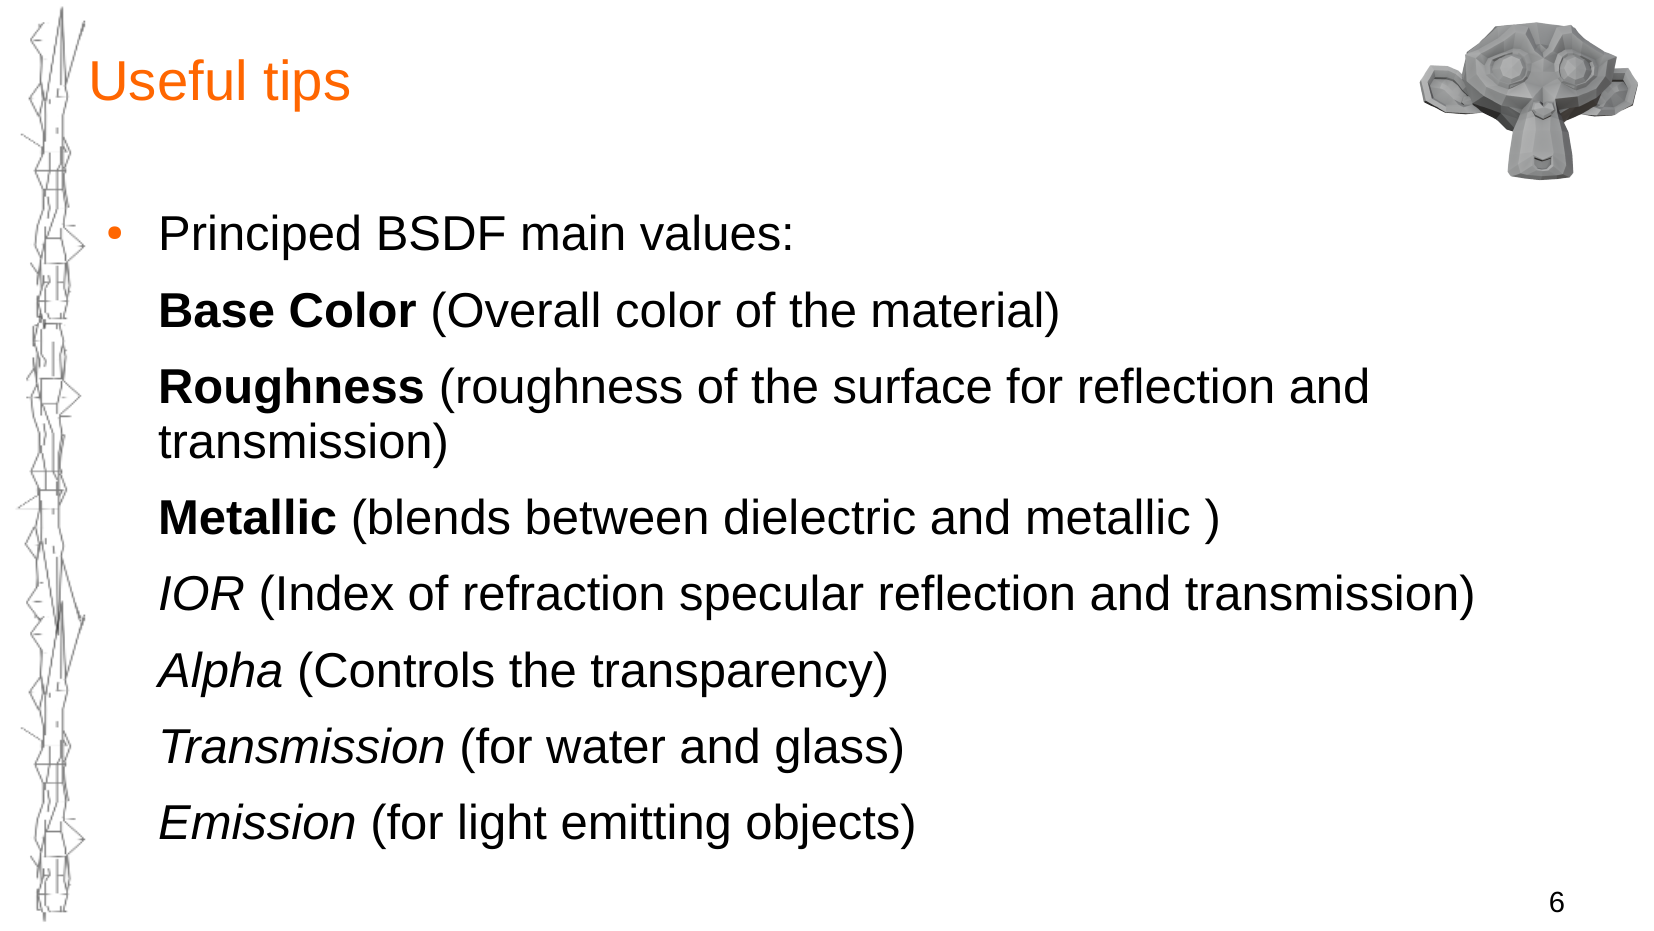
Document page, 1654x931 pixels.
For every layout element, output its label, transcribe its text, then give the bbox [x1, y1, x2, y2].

list Principed BSDF main values: Base Color (Overall color of the material) Roughness (roughness of the surface for reflection and transmission) Metallic (blends between dielectric and metallic ) IOR (Index of refraction specular reflection and transmission) Alpha (Controls the transparency) Transmission (for water and glass) Emission (for light emitting objects) [88, 206, 1565, 857]
title Useful tips [88, 29, 1447, 133]
picture [1411, 11, 1645, 189]
